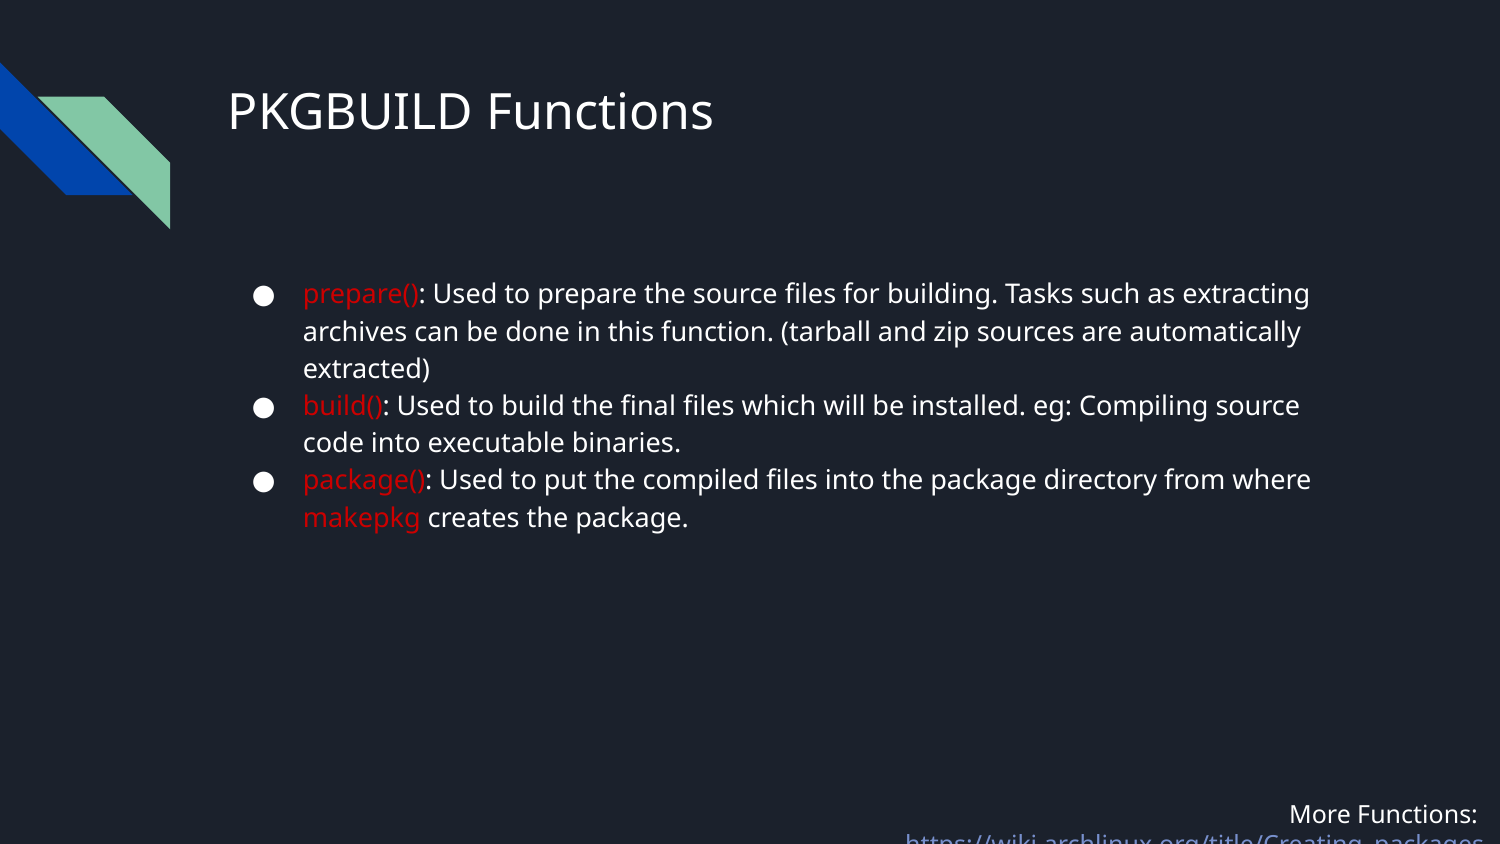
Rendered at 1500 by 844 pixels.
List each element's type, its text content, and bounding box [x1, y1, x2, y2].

list prepare(): Used to prepare the source files for building. Tasks such as extracting archives can be done in this function. (tarball and zip sources are automatically extracted) build(): Used to build the final files which will be installed. eg: Compiling source code into executable binaries. package(): Used to put the compiled files into the package directory from where makepkg creates the package. [212, 257, 1368, 735]
text_box More Functions: https://wiki.archlinux.org/title/Creating_packages [713, 783, 1500, 844]
title PKGBUILD Functions [212, 64, 1368, 215]
